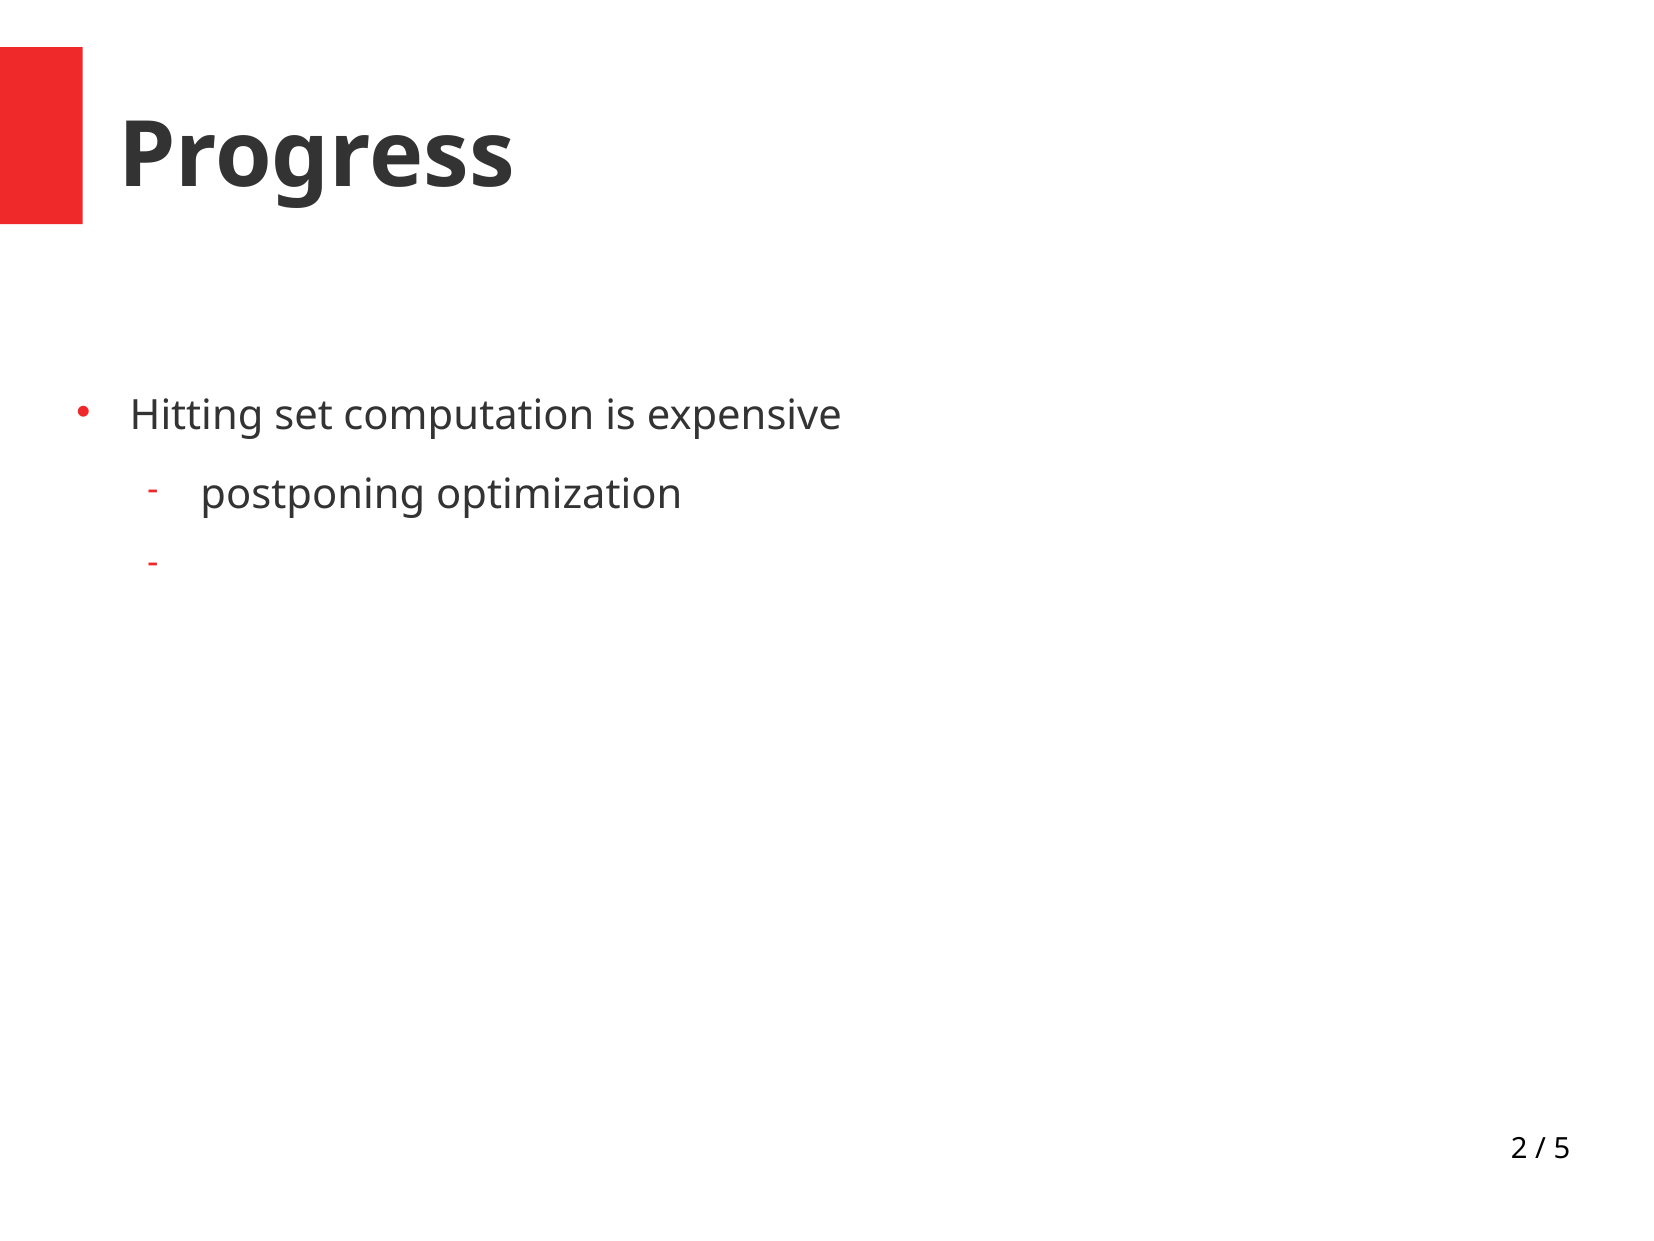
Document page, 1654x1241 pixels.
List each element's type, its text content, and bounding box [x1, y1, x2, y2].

list Hitting set computation is expensive postponing optimization [59, 389, 1430, 591]
title Progress [118, 49, 1571, 257]
